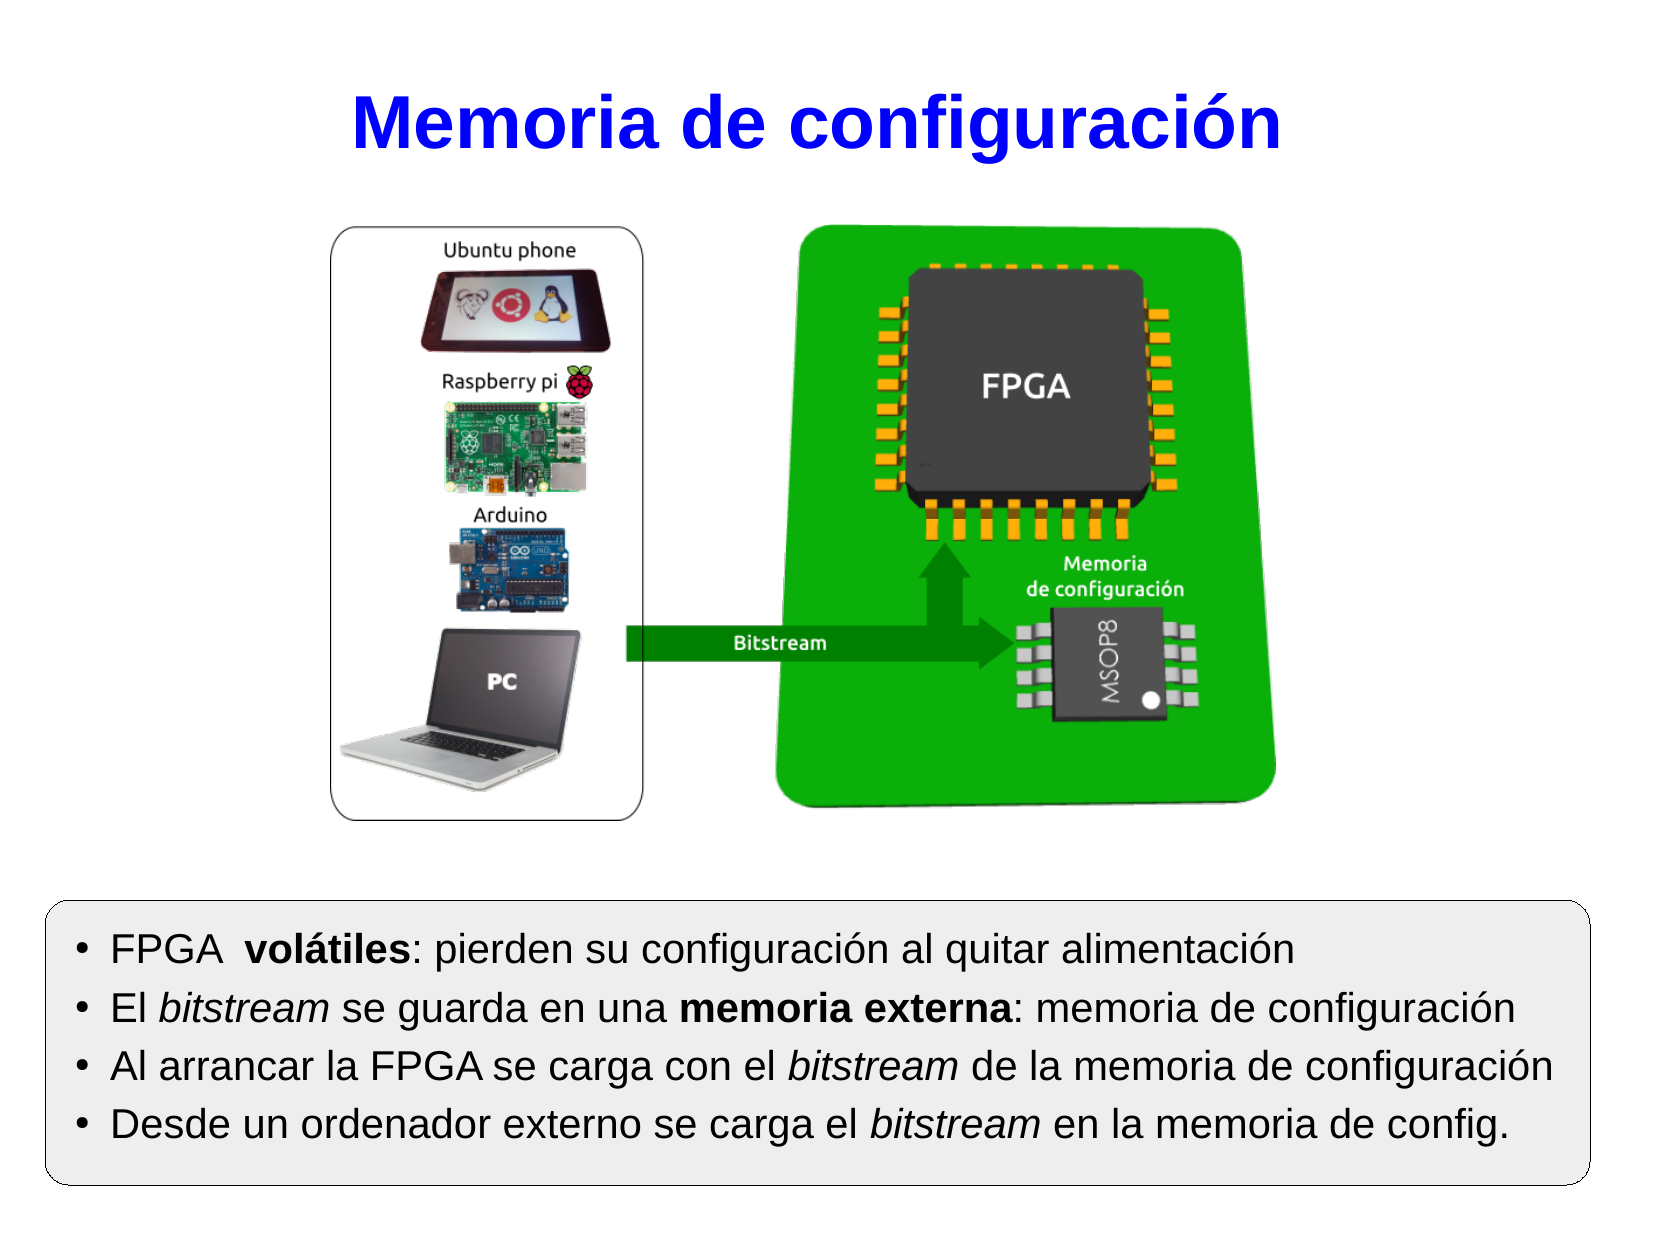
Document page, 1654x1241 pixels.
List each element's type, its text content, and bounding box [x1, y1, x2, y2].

text_box FPGA volátiles: pierden su configuración al quitar alimentación El bitstream se guarda en una memoria externa: memoria de configuración Al arrancar la FPGA se carga con el bitstream de la memoria de configuración Desde un ordenador externo se carga el bitstream en la memoria de config. [60, 918, 1591, 1156]
text_box Memoria de configuración [90, 73, 1546, 211]
picture [330, 224, 1276, 821]
text_box [45, 900, 1591, 1186]
